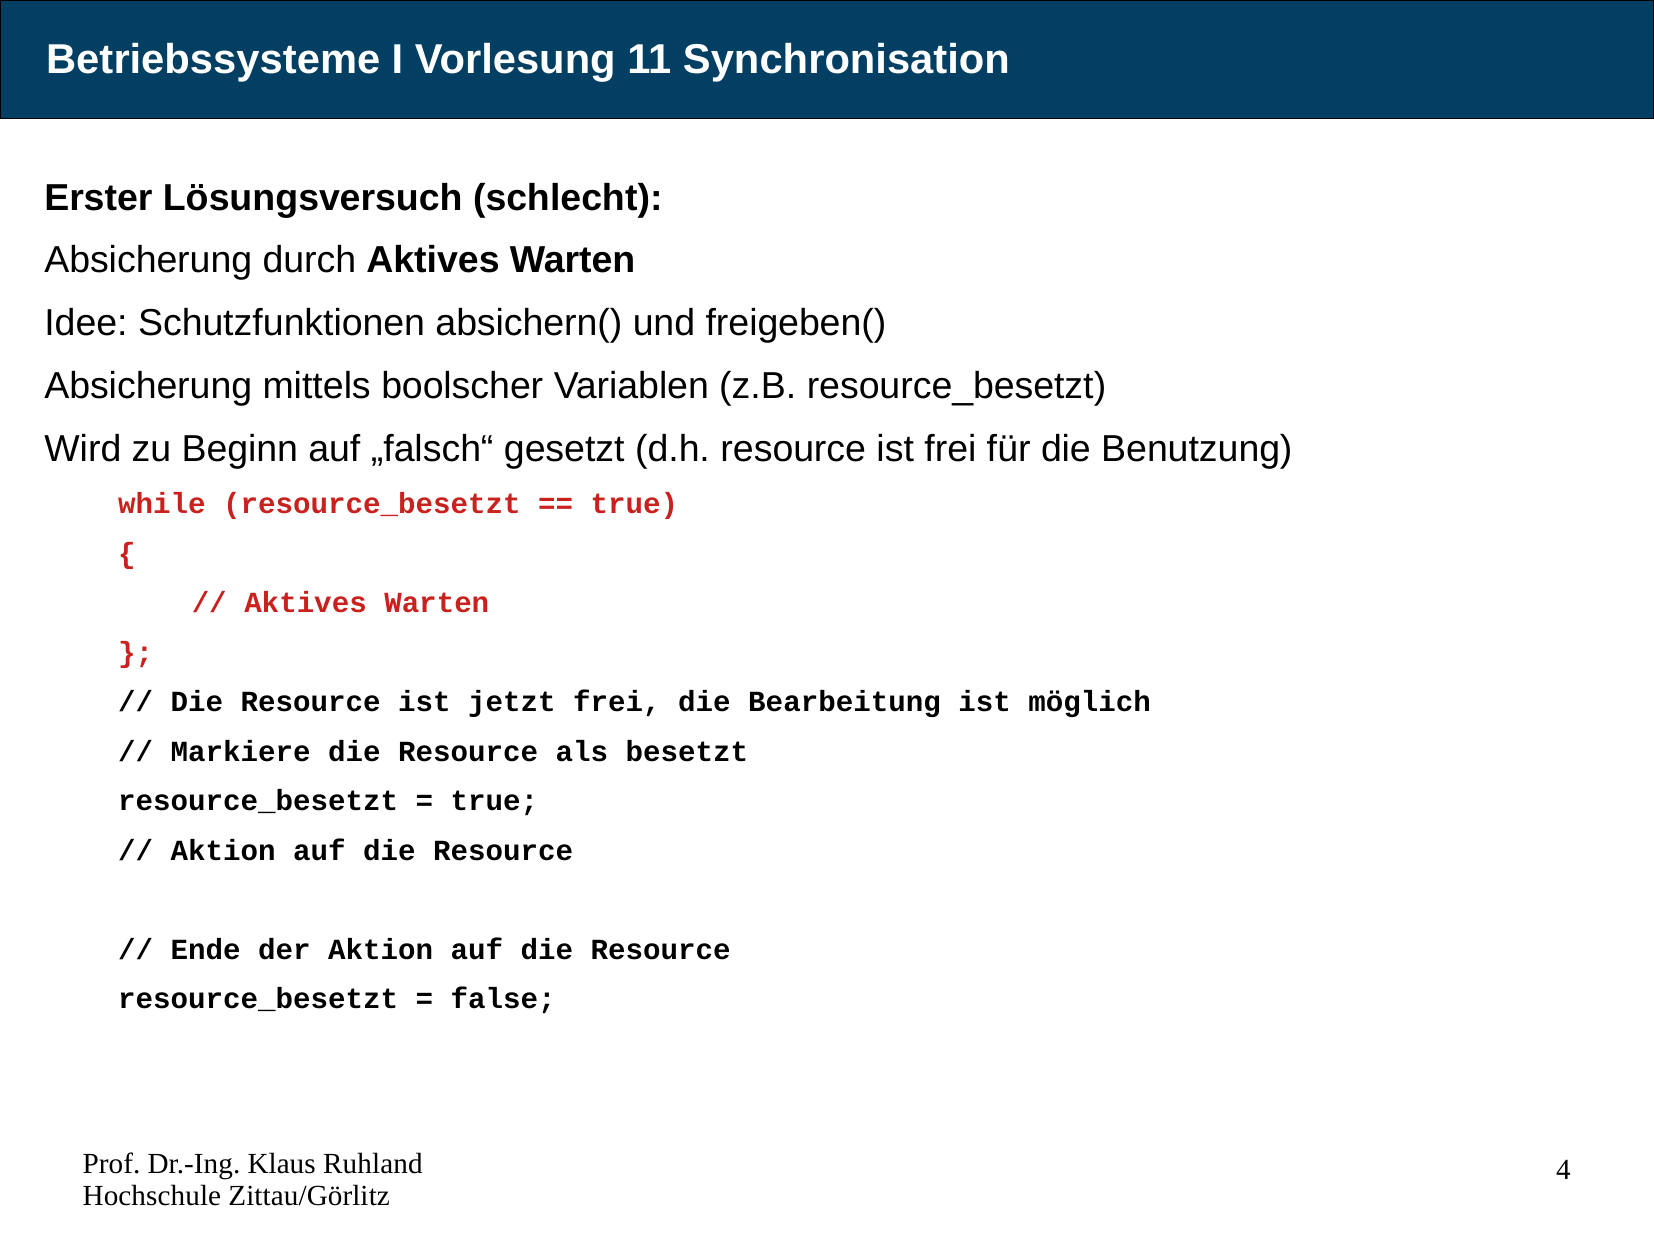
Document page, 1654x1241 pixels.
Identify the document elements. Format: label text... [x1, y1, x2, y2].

text_box Erster Lösungsversuch (schlecht): Absicherung durch Aktives Warten Idee: Schutzfunktionen absichern() und freigeben() Absicherung mittels boolscher Variablen (z.B. resource_besetzt) Wird zu Beginn auf „falsch“ gesetzt (d.h. resource ist frei für die Benutzung) while (resource_besetzt == true) { // Aktives Warten }; // Die Resource ist jetzt frei, die Bearbeitung ist möglich // Markiere die Resource als besetzt resource_besetzt = true; // Aktion auf die Resource // Ende der Aktion auf die Resource resource_besetzt = false; [29, 147, 1565, 1241]
